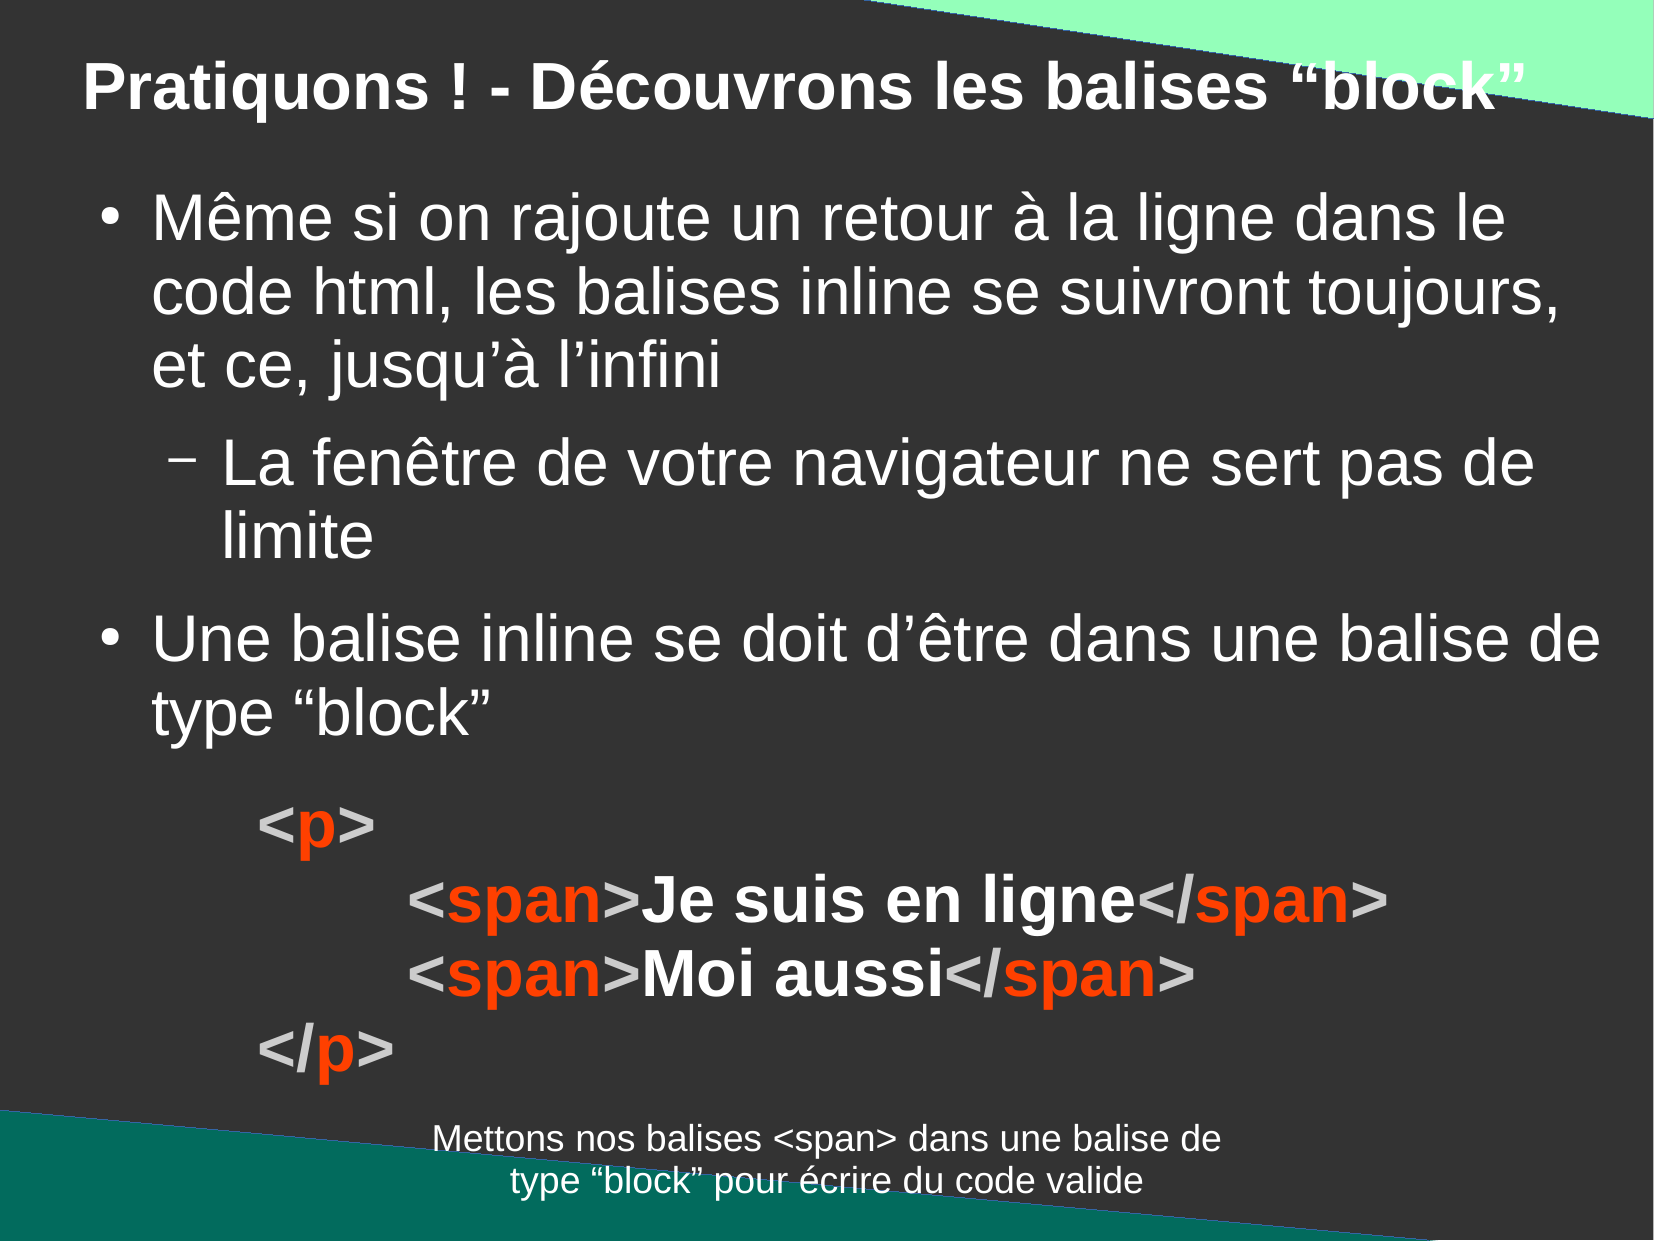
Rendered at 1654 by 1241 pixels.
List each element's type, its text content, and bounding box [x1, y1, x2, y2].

title Pratiquons ! - Découvrons les balises “block” [82, 49, 1571, 152]
text_box Mettons nos balises <span> dans une balise de type “block” pour écrire du code valide [389, 1109, 1265, 1209]
list Même si on rajoute un retour à la ligne dans le code html, les balises inline se suivront toujours, et ce, jusqu’à l’infini La fenêtre de votre navigateur ne sert pas de limite Une balise inline se doit d’être dans une balise de type “block” [80, 180, 1620, 756]
text_box [864, 0, 1654, 119]
text_box <p> <span>Je suis en ligne</span> <span>Moi aussi</span> </p> [243, 779, 1411, 1099]
